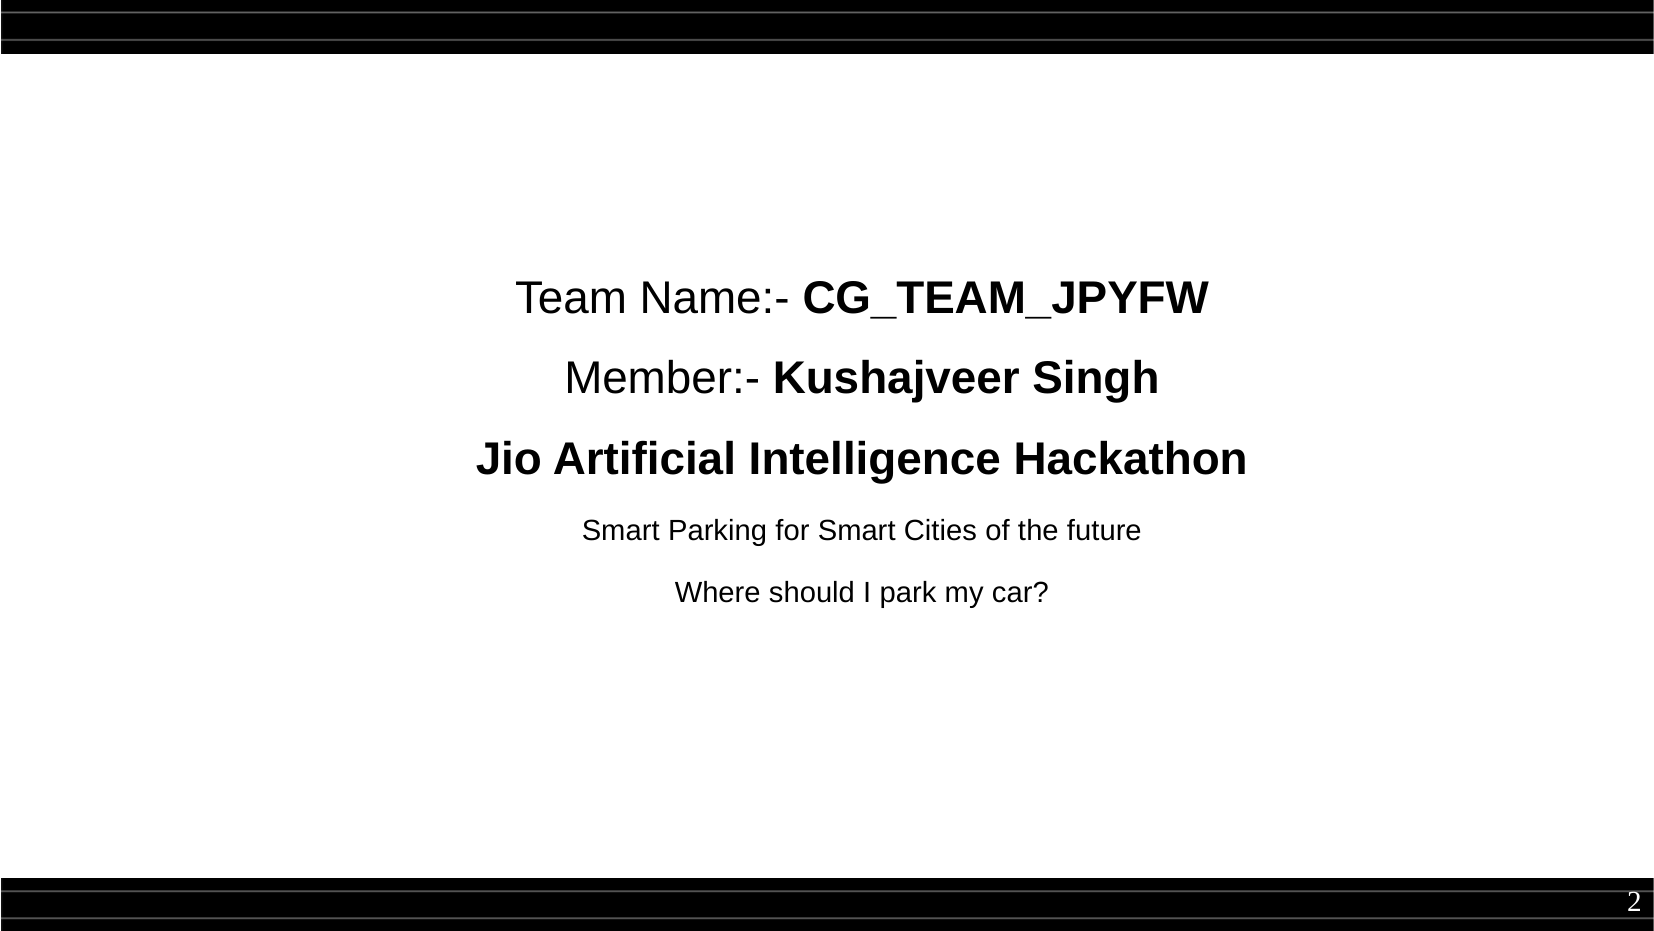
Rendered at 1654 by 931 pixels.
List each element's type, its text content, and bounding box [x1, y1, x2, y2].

picture [1, 878, 1654, 931]
list Team Name:- CG_TEAM_JPYFW Member:- Kushajveer Singh Jio Artificial Intelligence Hackathon Smart Parking for Smart Cities of the future Where should I park my car? [82, 271, 1571, 851]
picture [1, 0, 1654, 54]
